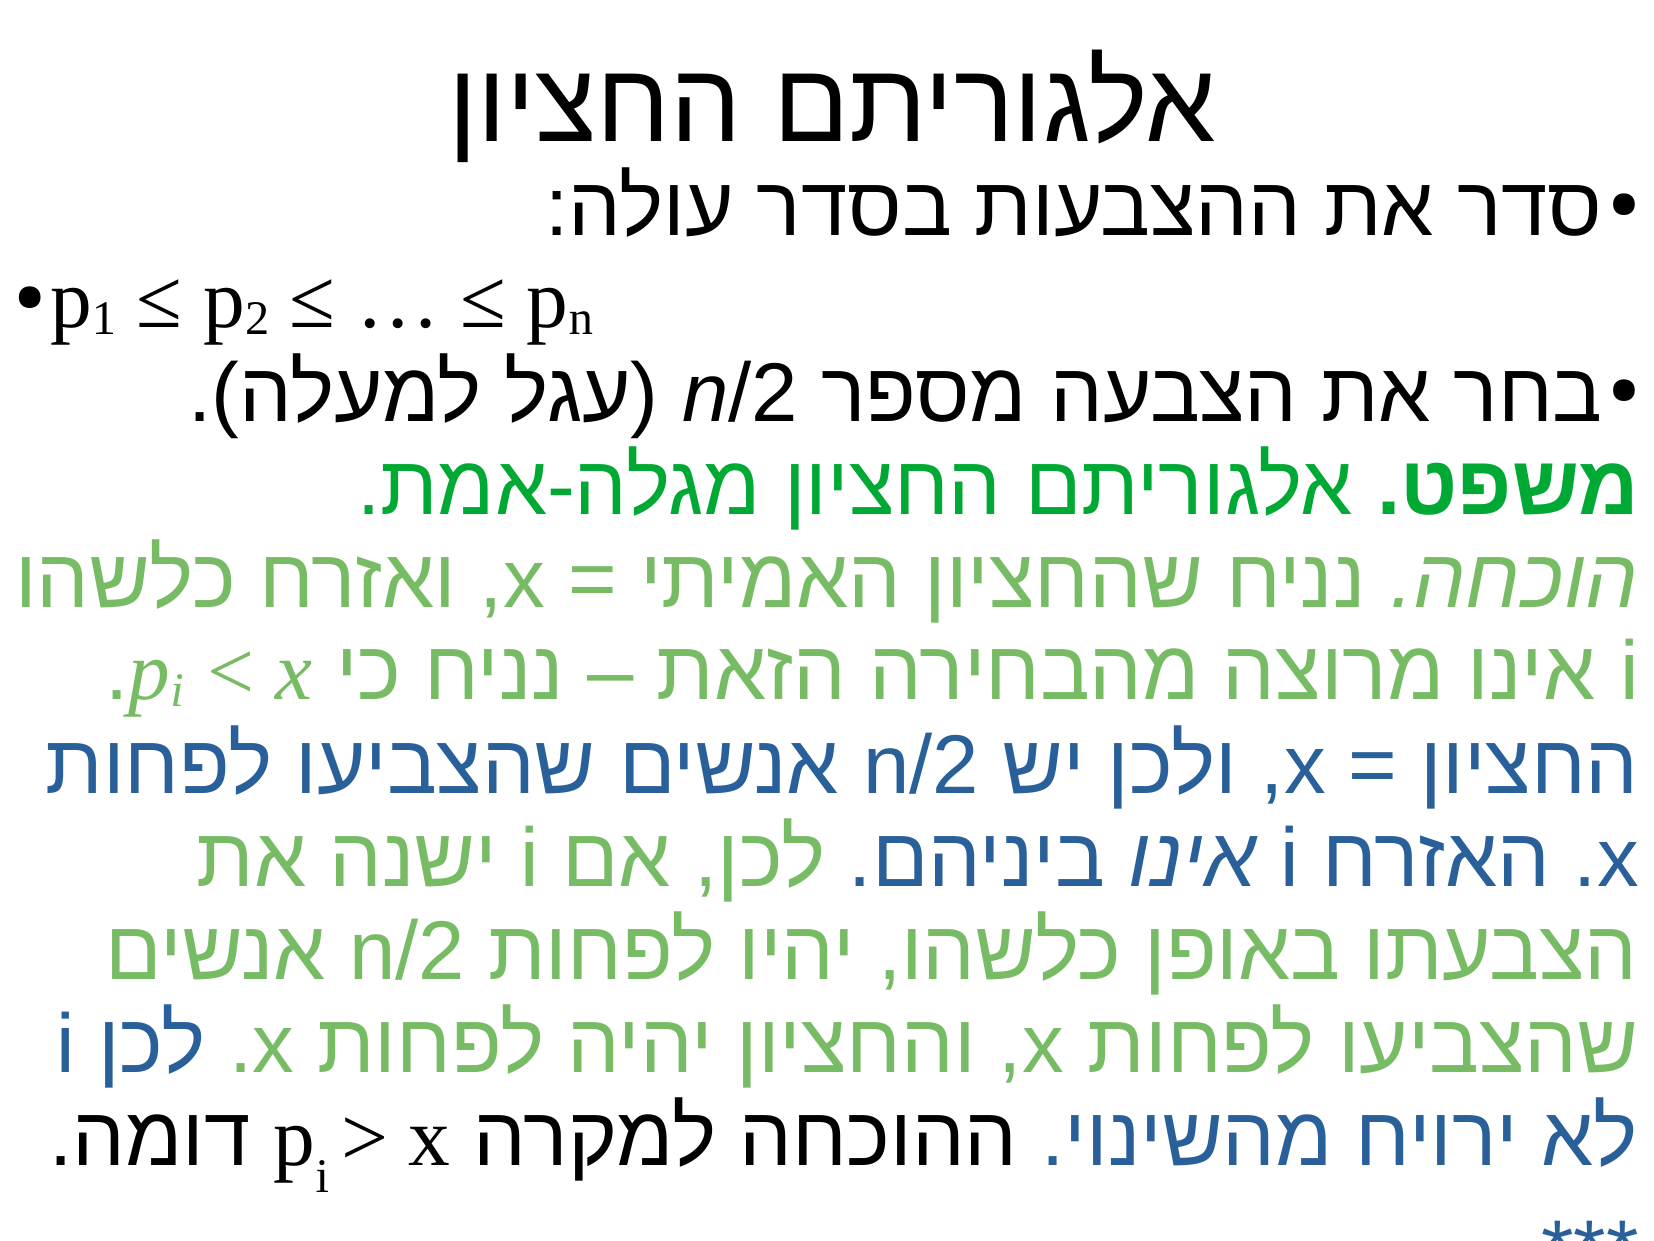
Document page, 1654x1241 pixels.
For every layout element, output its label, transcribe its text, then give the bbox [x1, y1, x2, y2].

title אלגוריתם החציון [45, 0, 1621, 153]
text_box סדר את ההצבעות בסדר עולה: p1 ≤ p2 ≤ … ≤ pn בחר את הצבעה מספר n/2 (עגל למעלה). משפט. אלגוריתם החציון מגלה-אמת. הוכחה. נניח שהחציון האמיתי = x, ואזרח כלשהו i אינו מרוצה מהבחירה הזאת – נניח כי pi < x. החציון = x, ולכן יש n/2 אנשים שהצביעו לפחות x. האזרח i אינו ביניהם. לכן, אם i ישנה את הצבעתו באופן כלשהו, יהיו לפחות n/2 אנשים שהצביעו לפחות x, והחציון יהיה לפחות x. לכן i לא ירויח מהשינוי. ההוכחה למקרה pi > x דומה. *** [0, 153, 1654, 1241]
